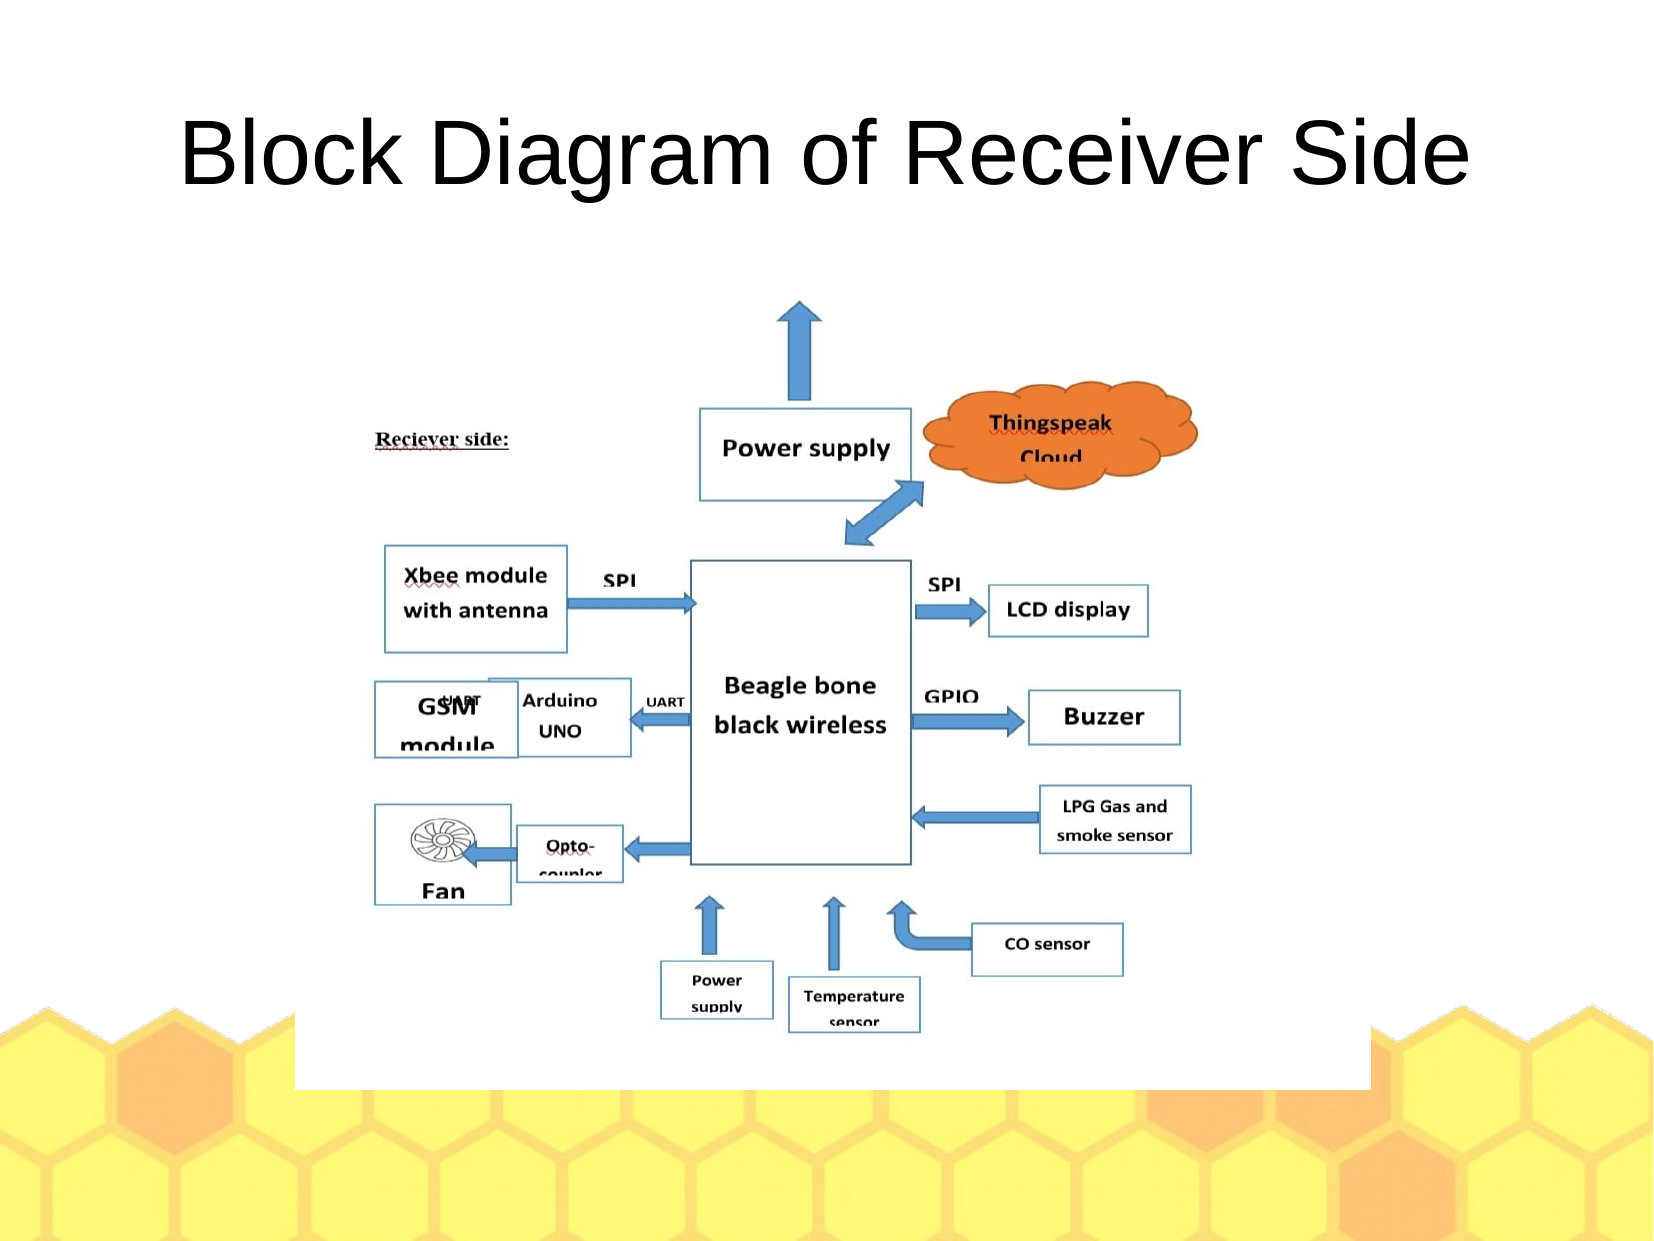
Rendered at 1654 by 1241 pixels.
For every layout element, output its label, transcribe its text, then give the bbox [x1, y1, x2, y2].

picture [0, 271, 1654, 1241]
title Block Diagram of Receiver Side [82, 49, 1571, 257]
